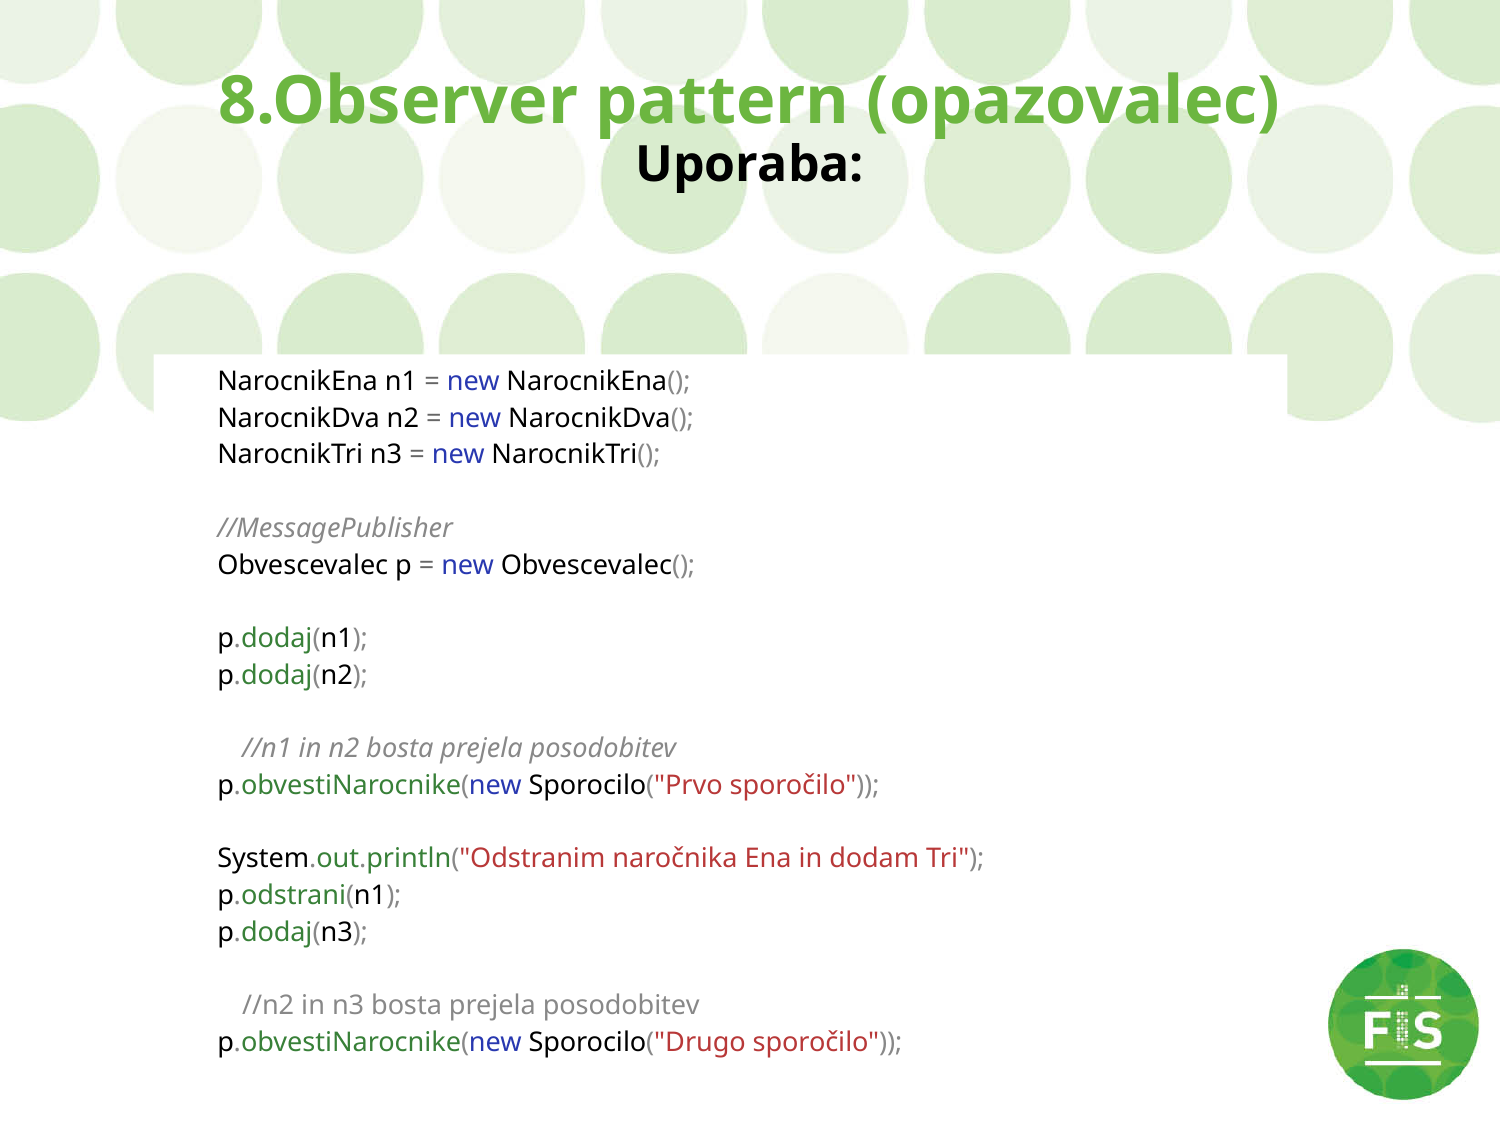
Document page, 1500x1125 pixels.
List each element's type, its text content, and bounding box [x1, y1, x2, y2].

title 8.Observer pattern (opazovalec) Uporaba: [75, 59, 1425, 233]
text_box NarocnikEna n1 = new NarocnikEna(); NarocnikDva n2 = new NarocnikDva(); NarocnikTri n3 = new NarocnikTri(); //MessagePublisher Obvescevalec p = new Obvescevalec(); p.dodaj(n1); p.dodaj(n2); //n1 in n2 bosta prejela posodobitev p.obvestiNarocnike(new Sporocilo("Prvo sporočilo")); System.out.println("Odstranim naročnika Ena in dodam Tri"); p.odstrani(n1); p.dodaj(n3); //n2 in n3 bosta prejela posodobitev p.obvestiNarocnike(new Sporocilo("Drugo sporočilo")); [153, 354, 1288, 964]
picture [0, 0, 1500, 1125]
